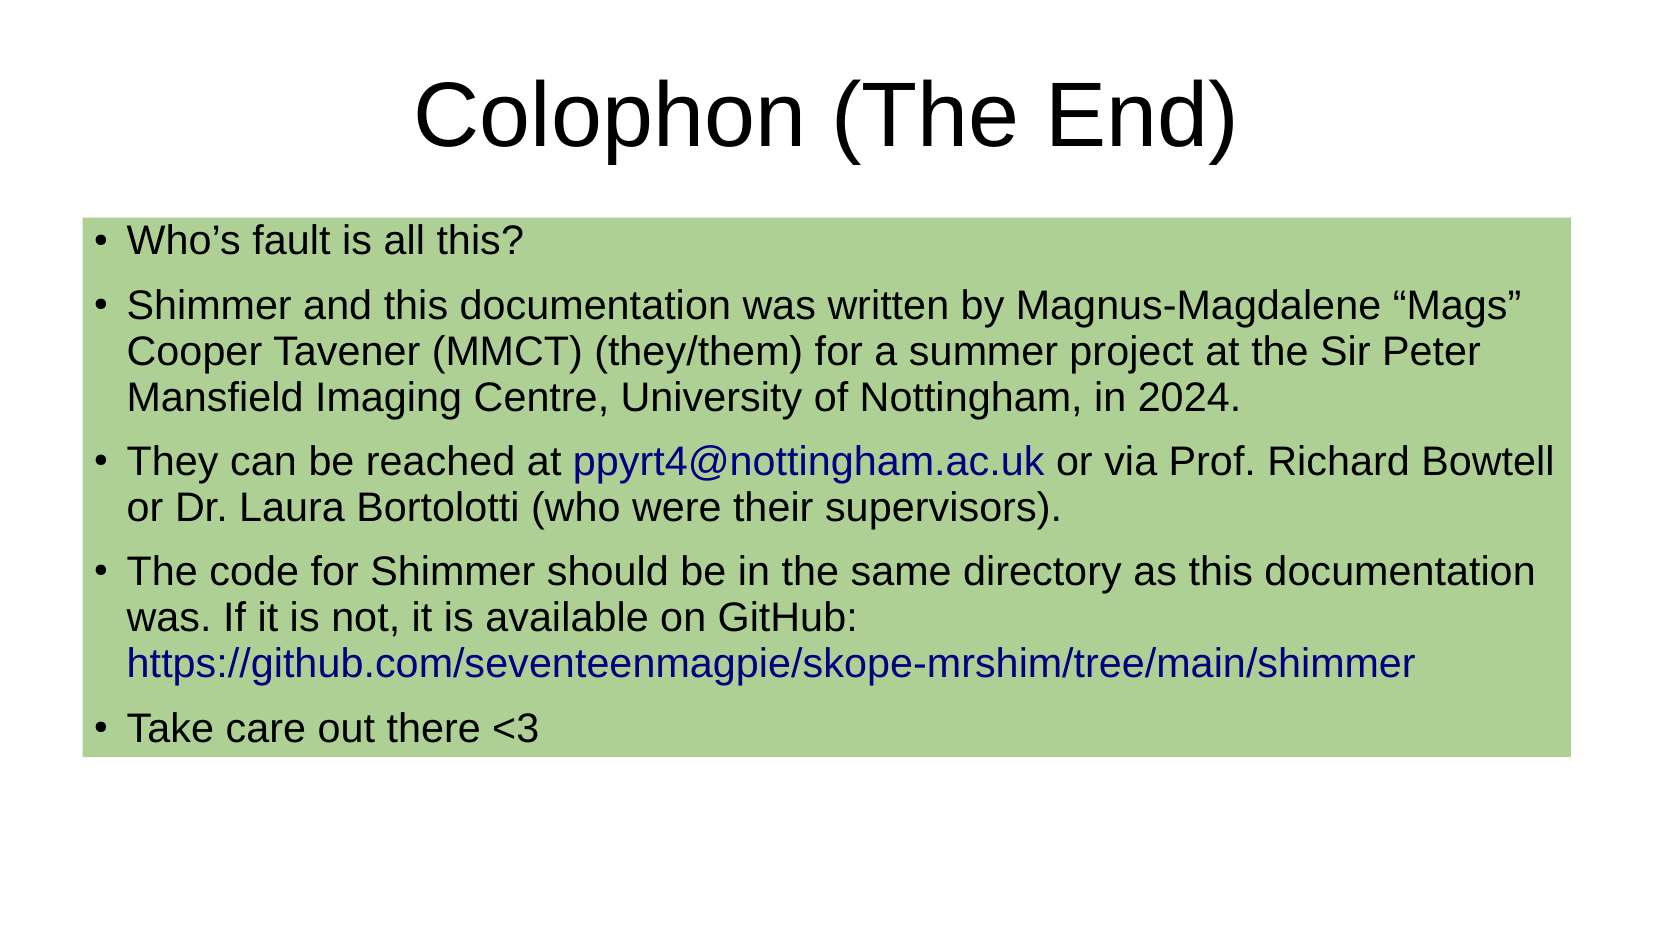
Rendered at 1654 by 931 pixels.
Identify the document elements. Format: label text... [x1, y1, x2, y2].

list Who’s fault is all this? Shimmer and this documentation was written by Magnus-Magdalene “Mags” Cooper Tavener (MMCT) (they/them) for a summer project at the Sir Peter Mansfield Imaging Centre, University of Nottingham, in 2024. They can be reached at ppyrt4@nottingham.ac.uk or via Prof. Richard Bowtell or Dr. Laura Bortolotti (who were their supervisors). The code for Shimmer should be in the same directory as this documentation was. If it is not, it is available on GitHub: https://github.com/seventeenmagpie/skope-mrshim/tree/main/shimmer Take care out there <3 [82, 217, 1571, 758]
title Colophon (The End) [82, 37, 1571, 193]
